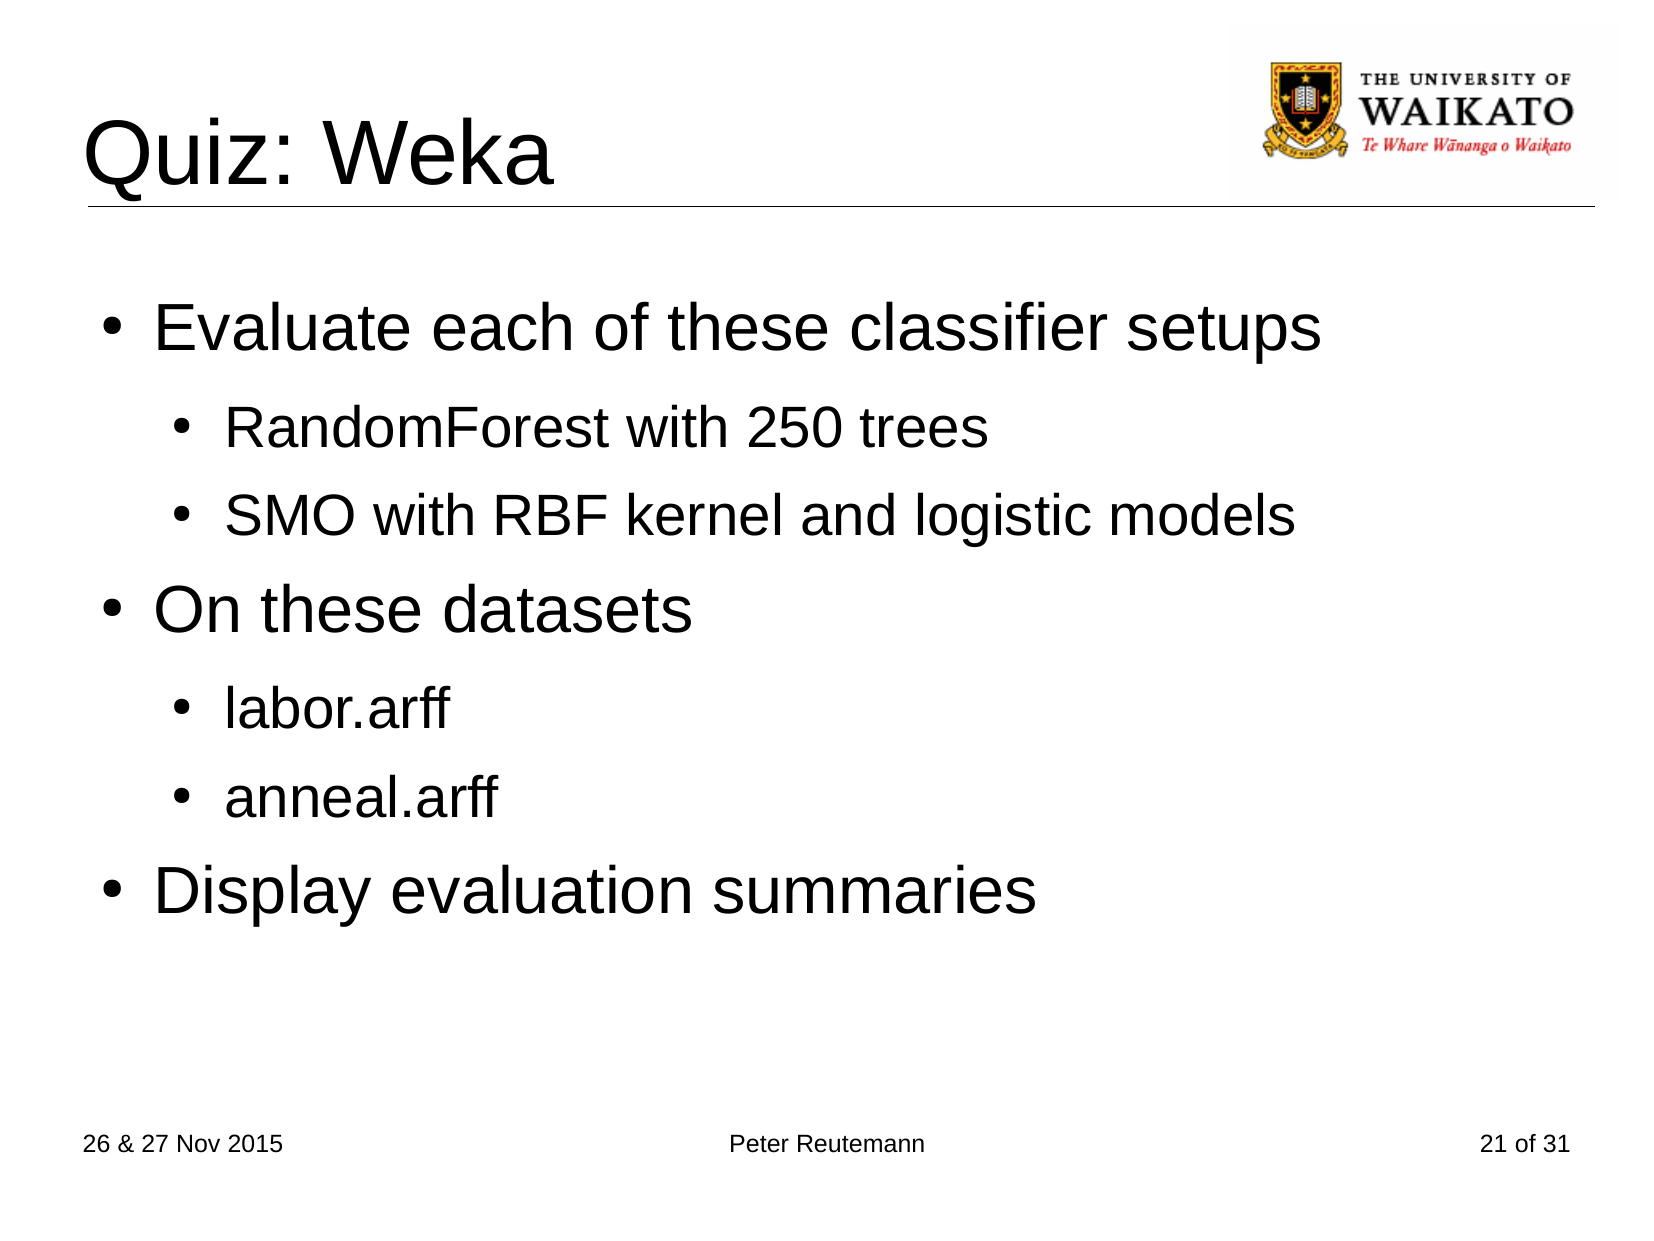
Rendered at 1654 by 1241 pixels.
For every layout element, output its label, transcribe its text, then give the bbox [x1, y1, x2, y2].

picture [1228, 24, 1619, 201]
list Evaluate each of these classifier setups RandomForest with 250 trees SMO with RBF kernel and logistic models On these datasets labor.arff anneal.arff Display evaluation summaries [82, 290, 1571, 1010]
title Quiz: Weka [82, 49, 1571, 257]
